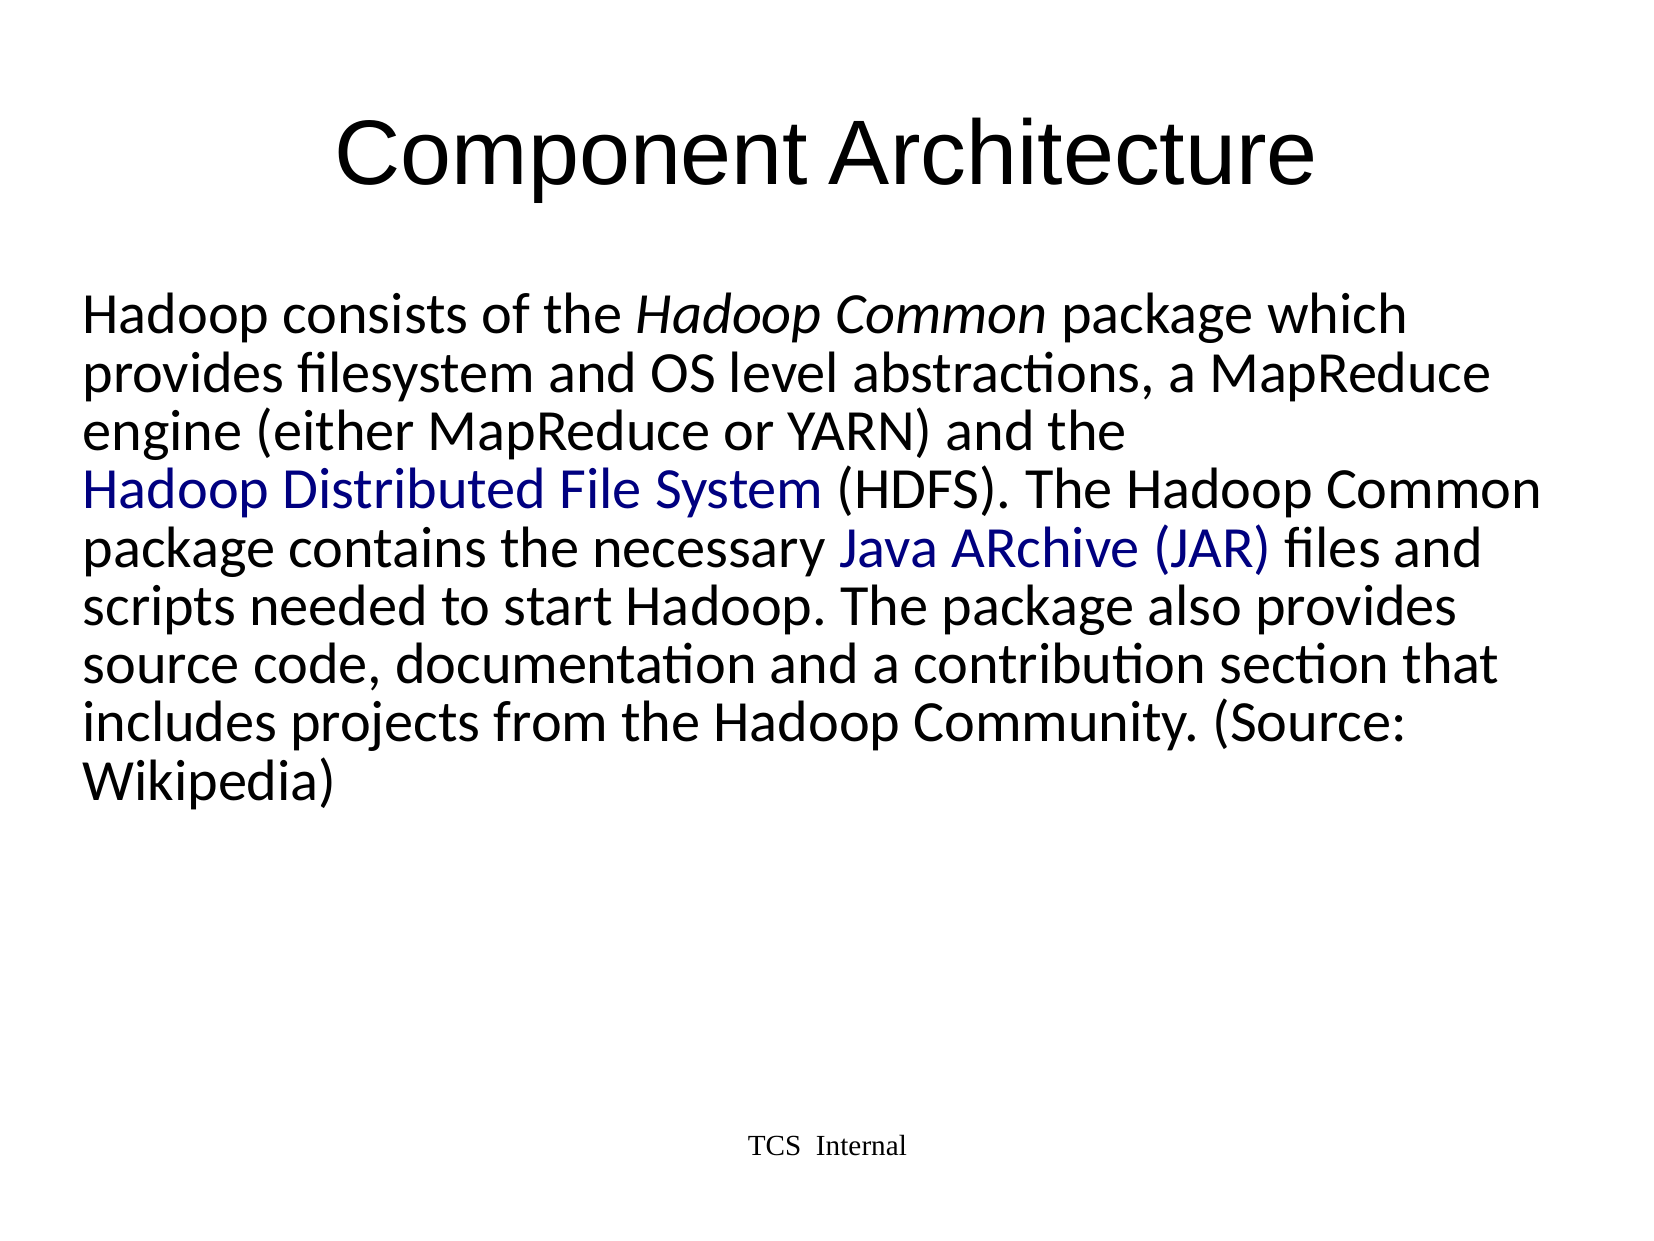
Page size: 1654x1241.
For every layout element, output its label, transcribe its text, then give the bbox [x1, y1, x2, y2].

title Component Architecture [82, 49, 1571, 257]
list Hadoop consists of the Hadoop Common package which provides filesystem and OS level abstractions, a MapReduce engine (either MapReduce or YARN) and the Hadoop Distributed File System (HDFS). The Hadoop Common package contains the necessary Java ARchive (JAR) files and scripts needed to start Hadoop. The package also provides source code, documentation and a contribution section that includes projects from the Hadoop Community. (Source: Wikipedia) [82, 290, 1571, 1109]
